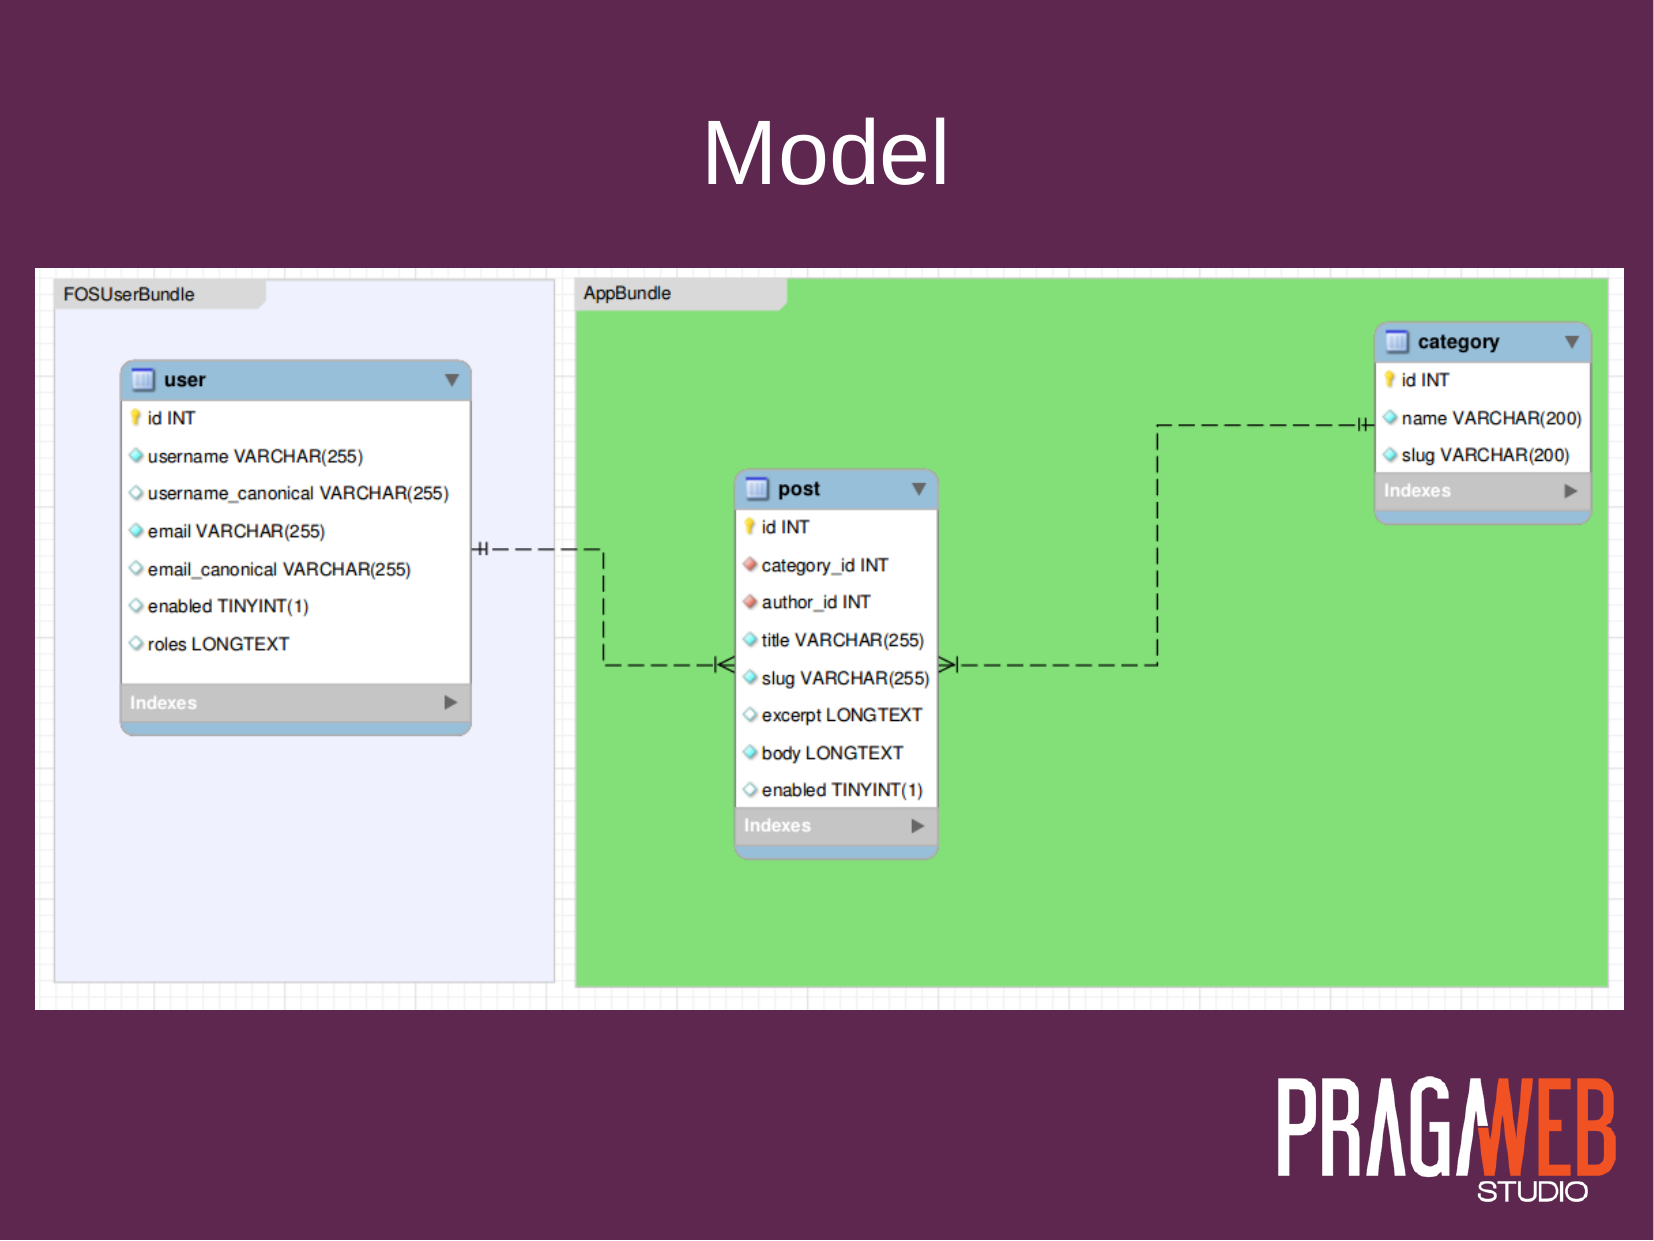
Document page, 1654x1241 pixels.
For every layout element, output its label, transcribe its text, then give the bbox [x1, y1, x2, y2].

title Model [82, 49, 1571, 257]
picture [35, 268, 1624, 1010]
picture [1240, 1062, 1639, 1218]
